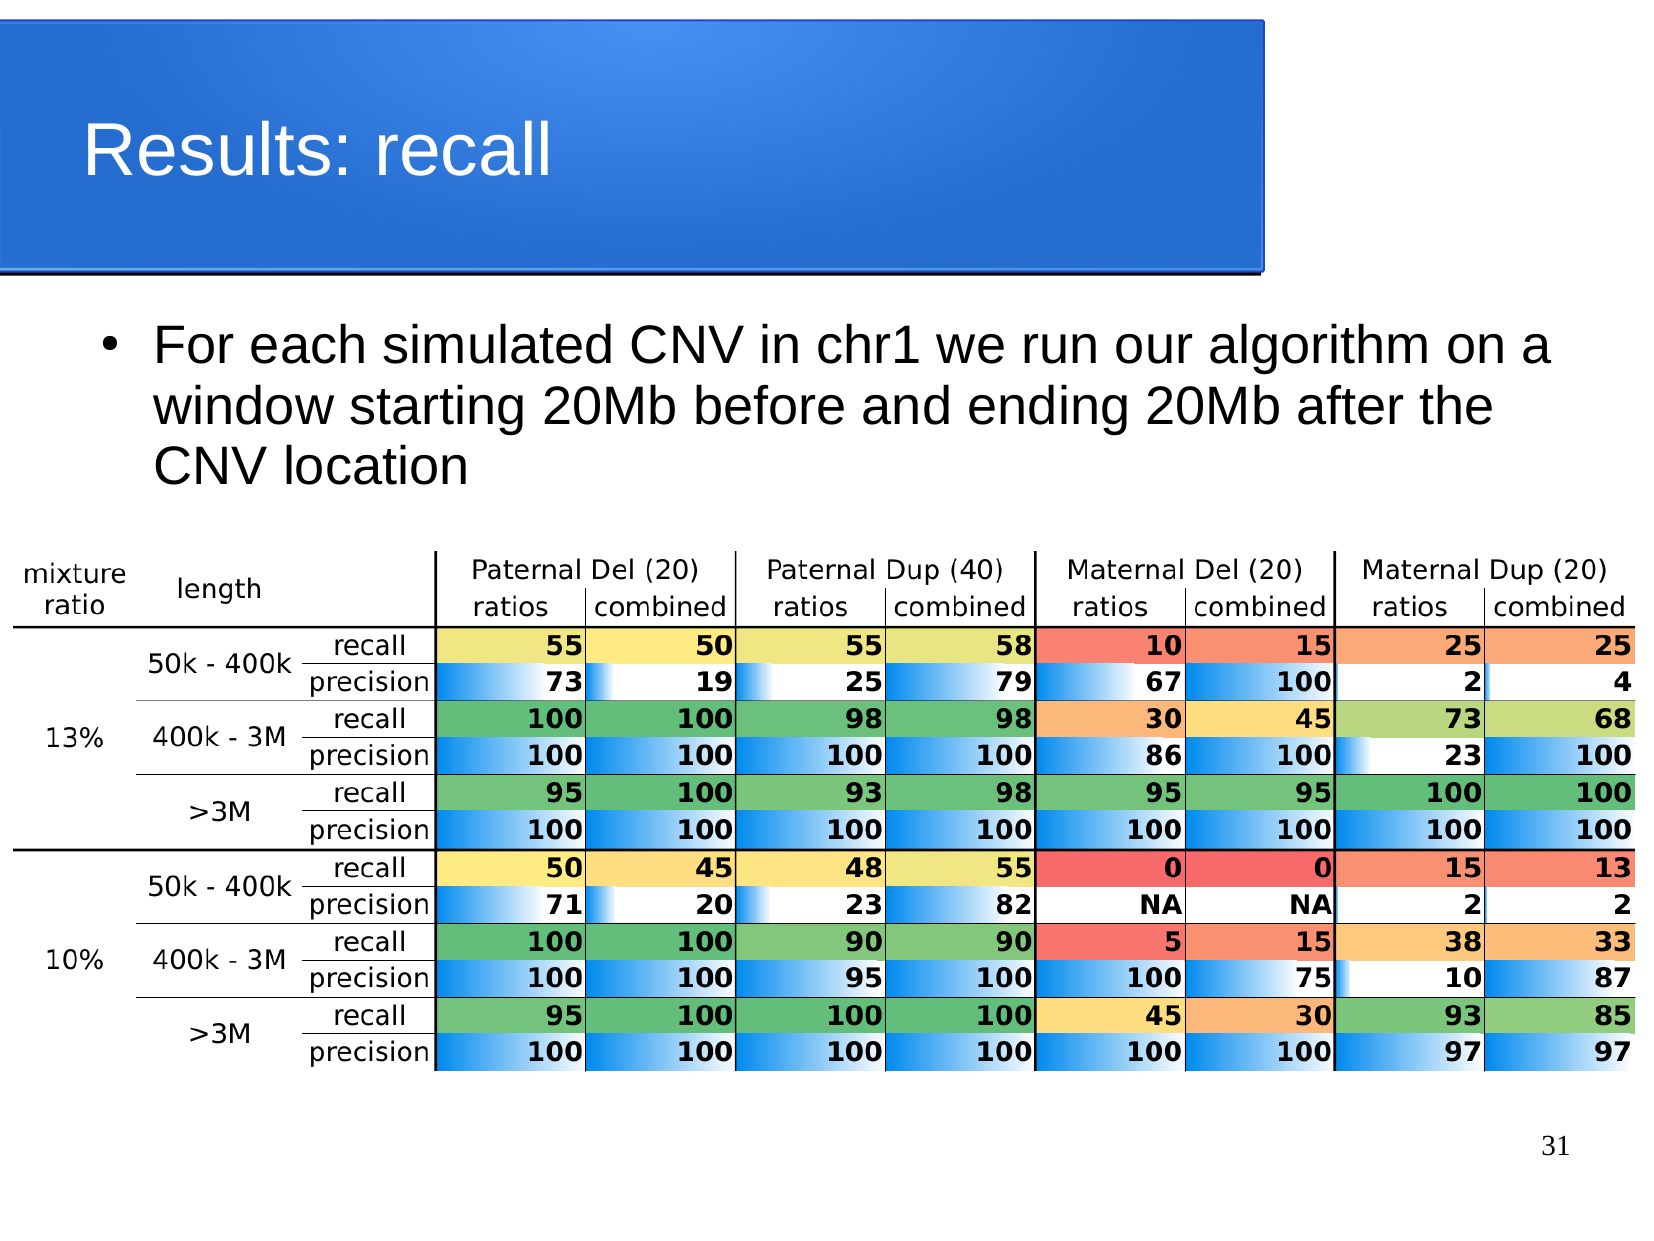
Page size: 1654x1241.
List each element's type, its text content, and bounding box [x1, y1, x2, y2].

picture [10, 548, 1636, 1072]
list For each simulated CNV in chr1 we run our algorithm on a window starting 20Mb before and ending 20Mb after the CNV location [82, 314, 1571, 548]
title Results: recall [82, 47, 1235, 252]
